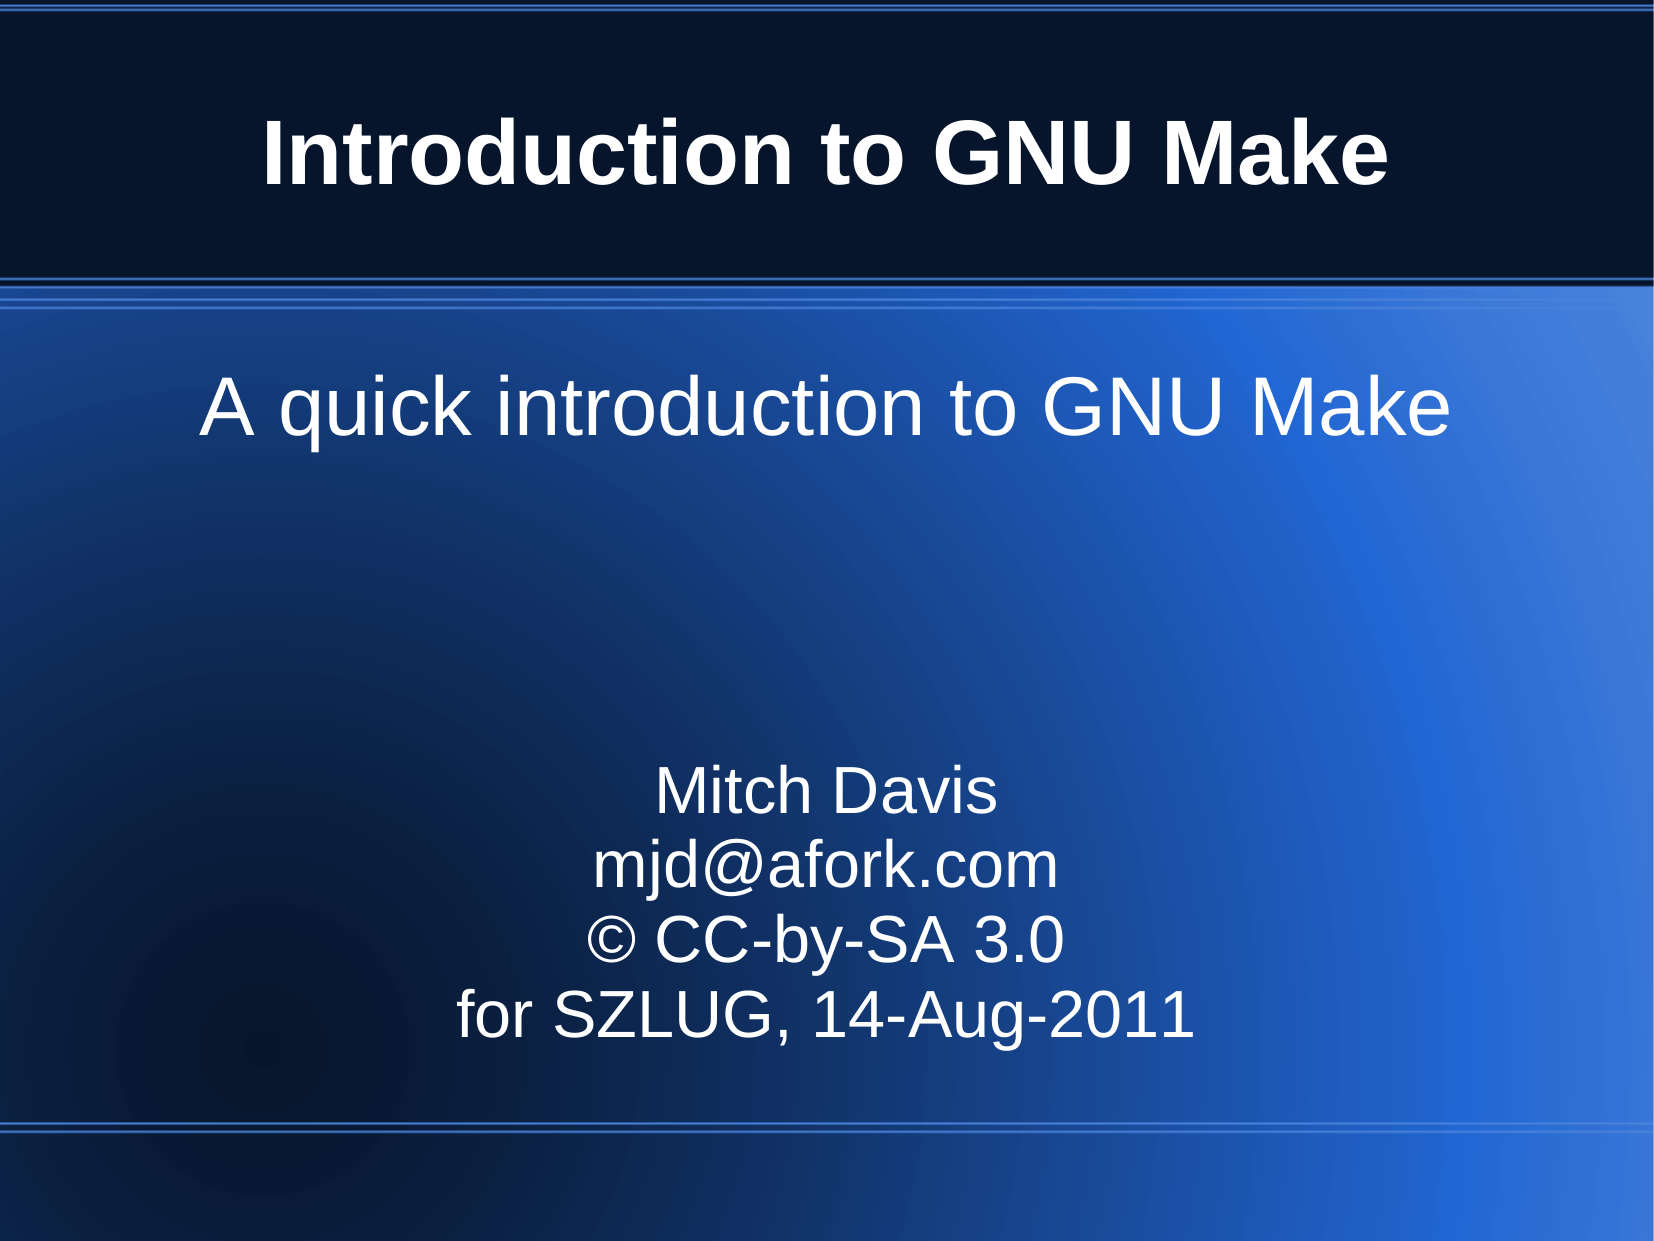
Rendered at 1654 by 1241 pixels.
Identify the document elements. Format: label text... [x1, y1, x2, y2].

title Introduction to GNU Make [82, 49, 1571, 257]
subtitle A quick introduction to GNU Make Mitch Davis mjd@afork.com © CC-by-SA 3.0 for SZLUG, 14-Aug-2011 [82, 355, 1571, 1058]
picture [0, 0, 1654, 1241]
